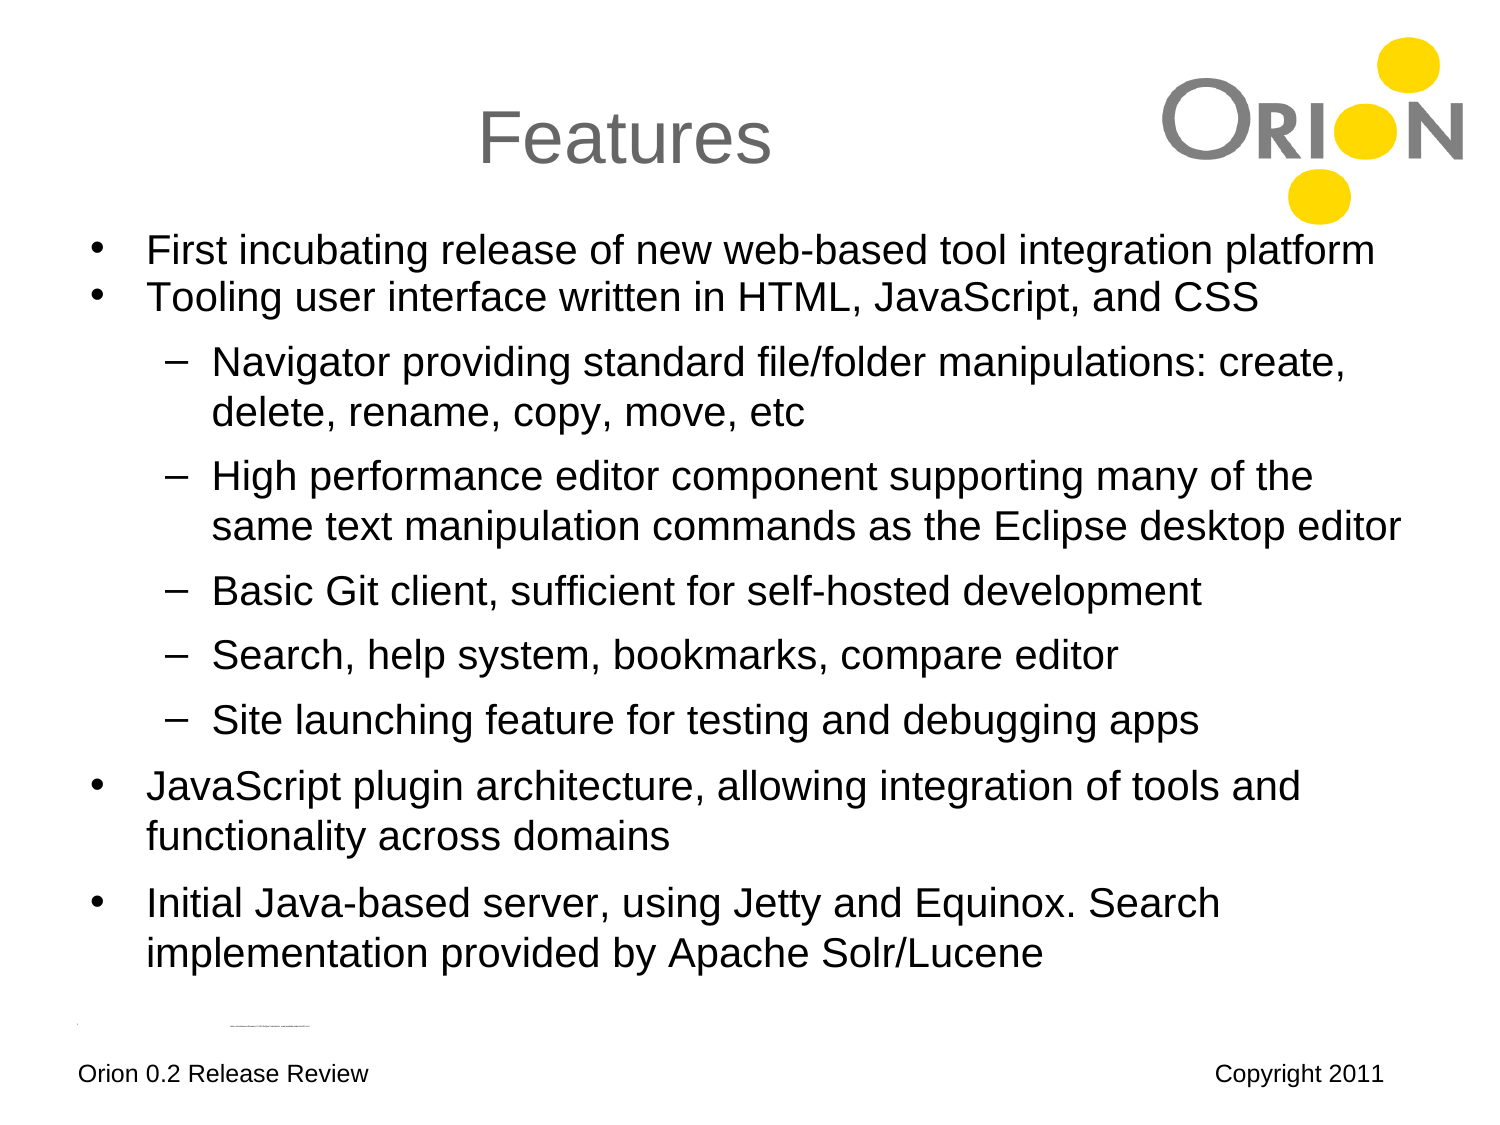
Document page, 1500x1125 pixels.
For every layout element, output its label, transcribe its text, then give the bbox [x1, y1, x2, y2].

title Features [74, 45, 1176, 233]
list First incubating release of new web-based tool integration platform Tooling user interface written in HTML, JavaScript, and CSS Navigator providing standard file/folder manipulations: create, delete, rename, copy, move, etc High performance editor component supporting many of the same text manipulation commands as the Eclipse desktop editor Basic Git client, sufficient for self-hosted development Search, help system, bookmarks, compare editor Site launching feature for testing and debugging apps JavaScript plugin architecture, allowing integration of tools and functionality across domains Initial Java-based server, using Jetty and Equinox. Search implementation provided by Apache Solr/Lucene [75, 224, 1426, 1018]
picture [1162, 37, 1463, 225]
